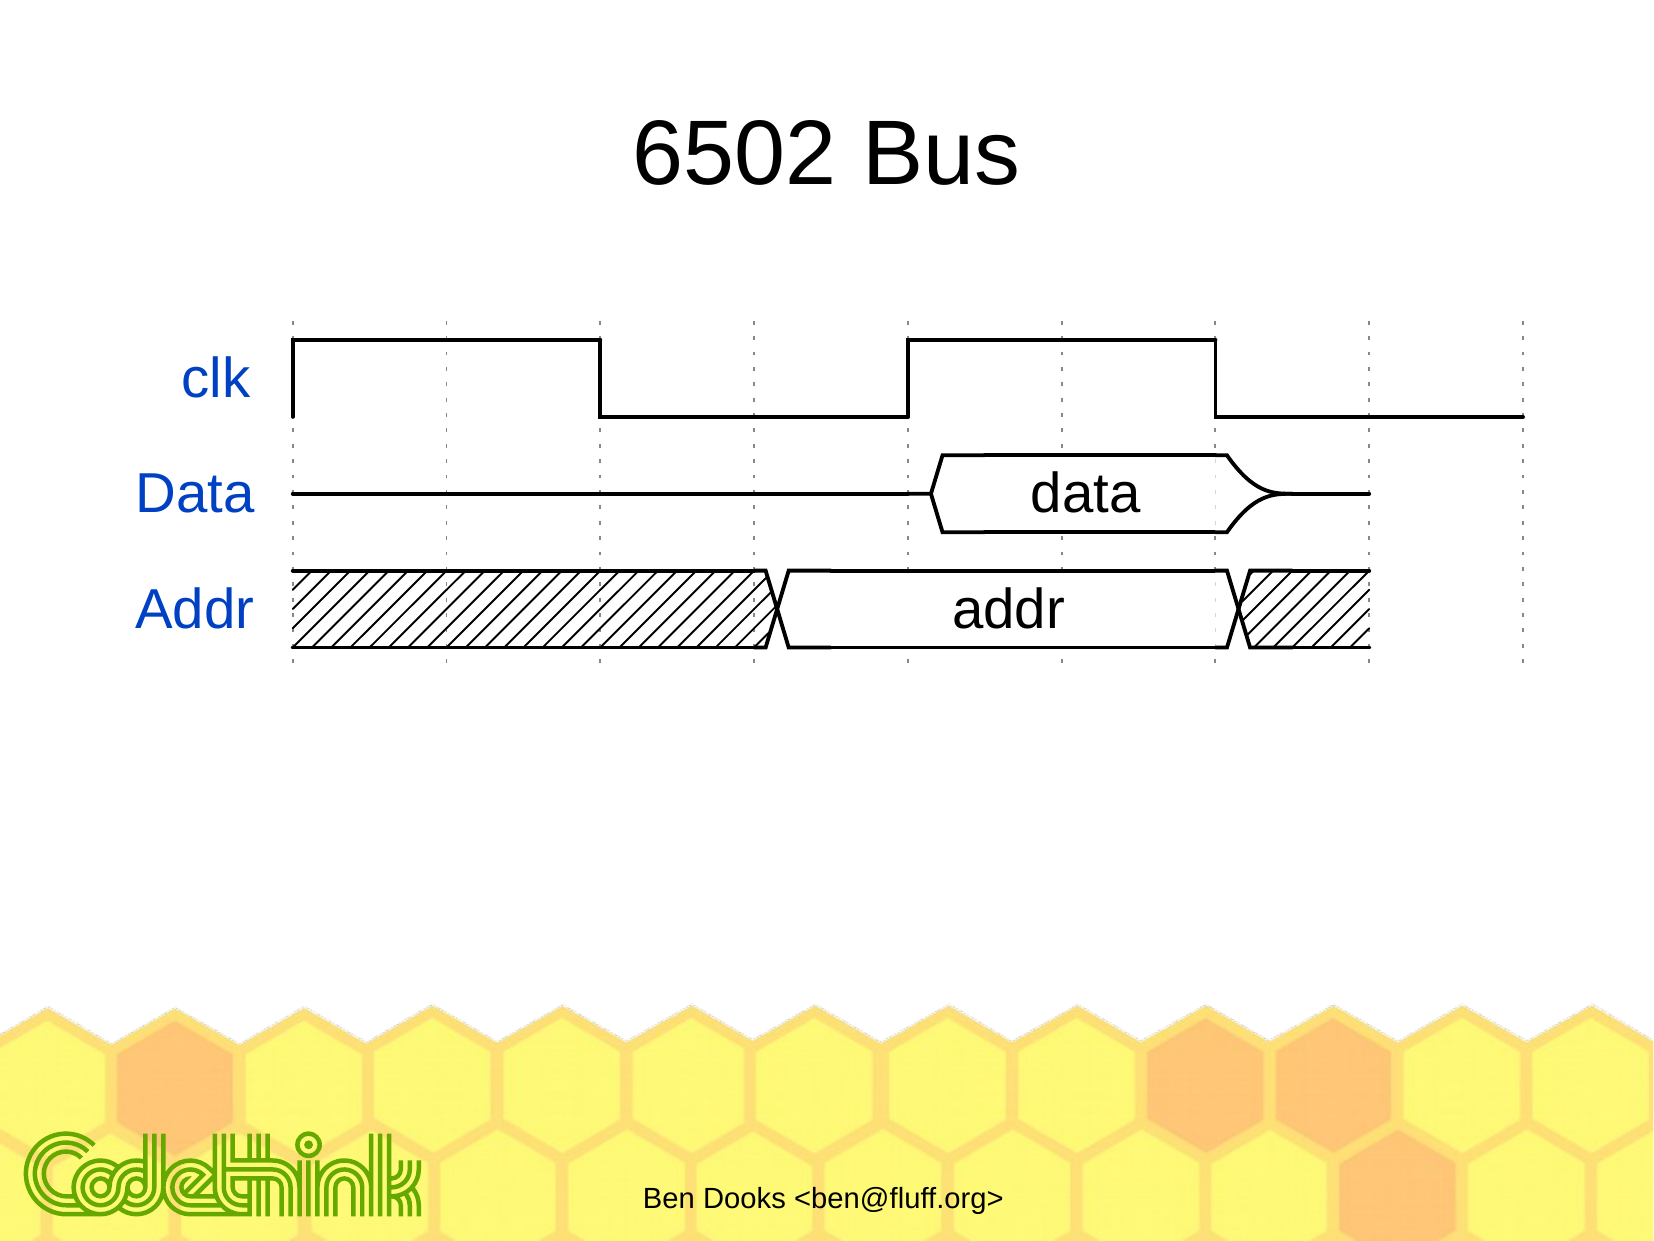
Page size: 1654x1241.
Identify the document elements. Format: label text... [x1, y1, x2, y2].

picture [60, 318, 1599, 665]
picture [0, 1001, 1654, 1241]
title 6502 Bus [82, 49, 1571, 257]
